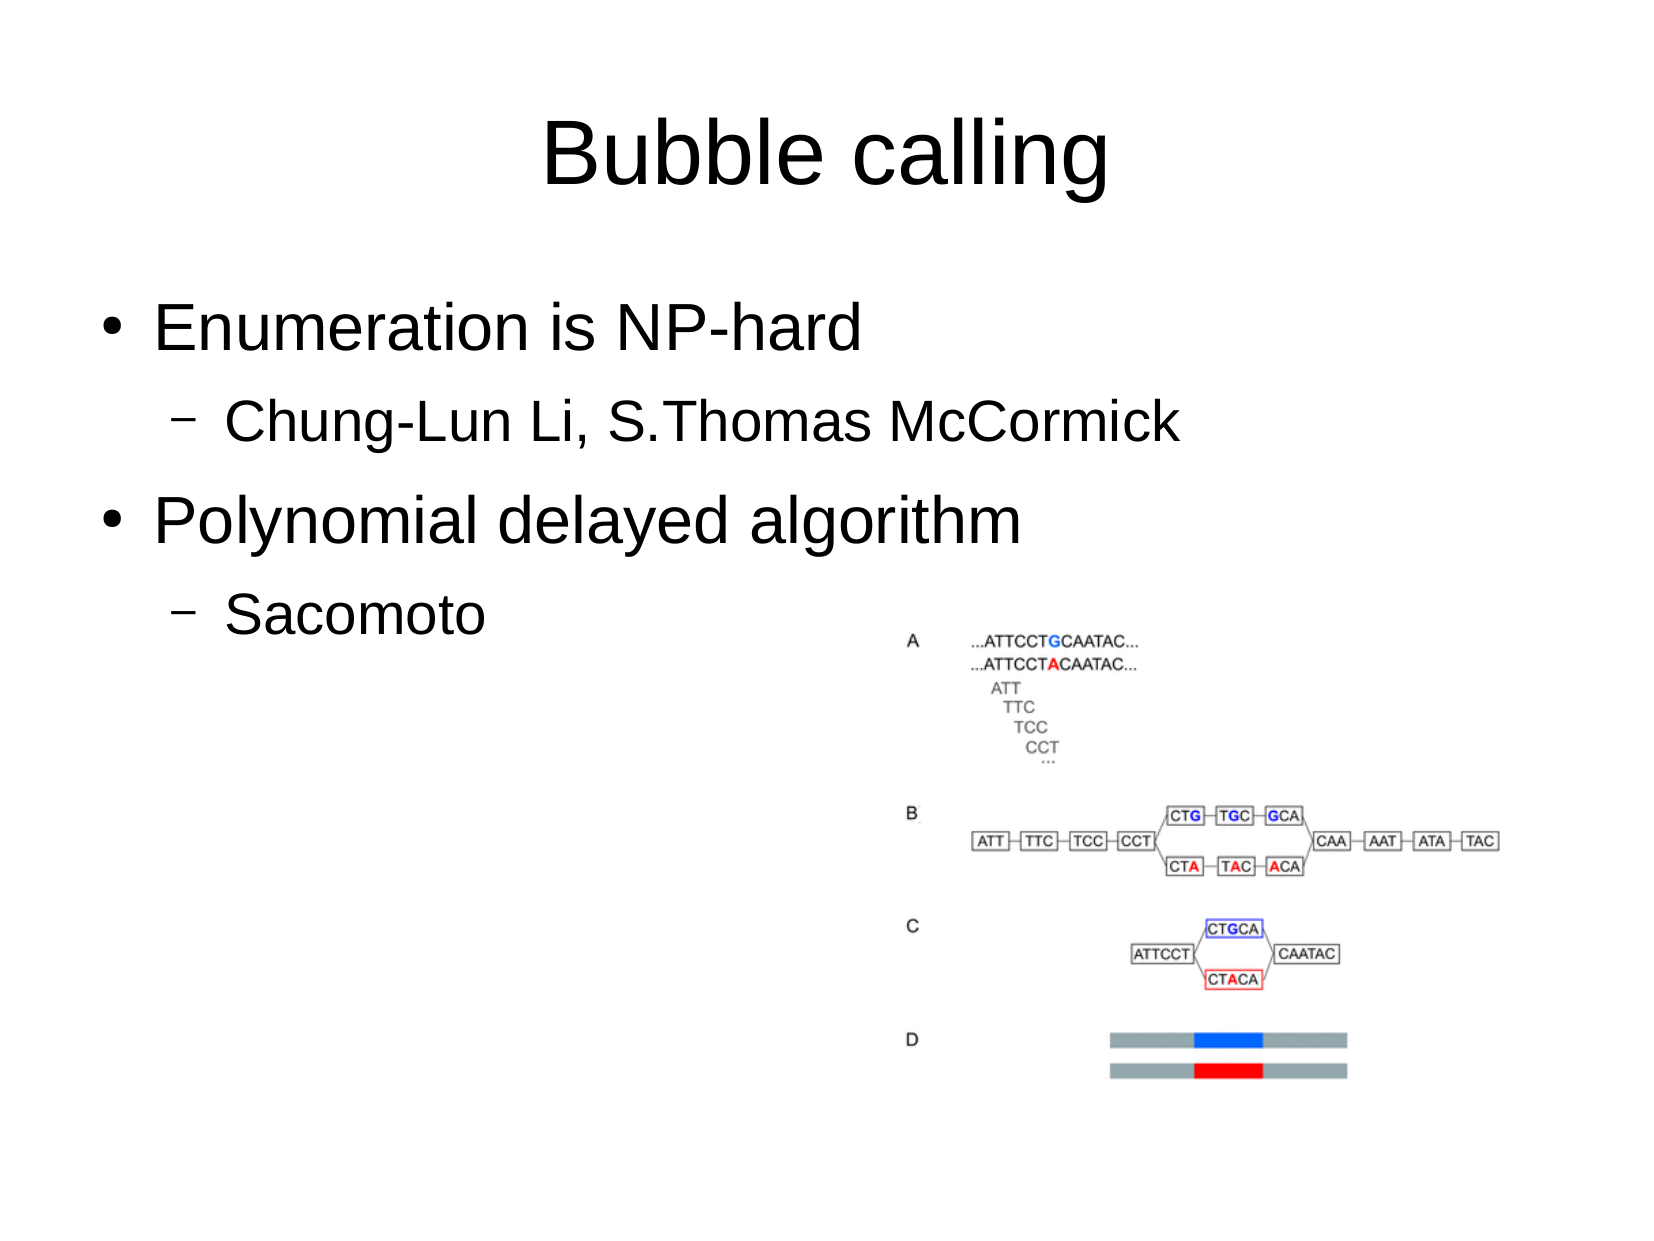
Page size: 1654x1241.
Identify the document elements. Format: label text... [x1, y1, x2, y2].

list Enumeration is NP-hard Chung-Lun Li, S.Thomas McCormick Polynomial delayed algorithm Sacomoto [82, 290, 1621, 1010]
picture [902, 633, 1501, 1081]
title Bubble calling [82, 49, 1571, 257]
